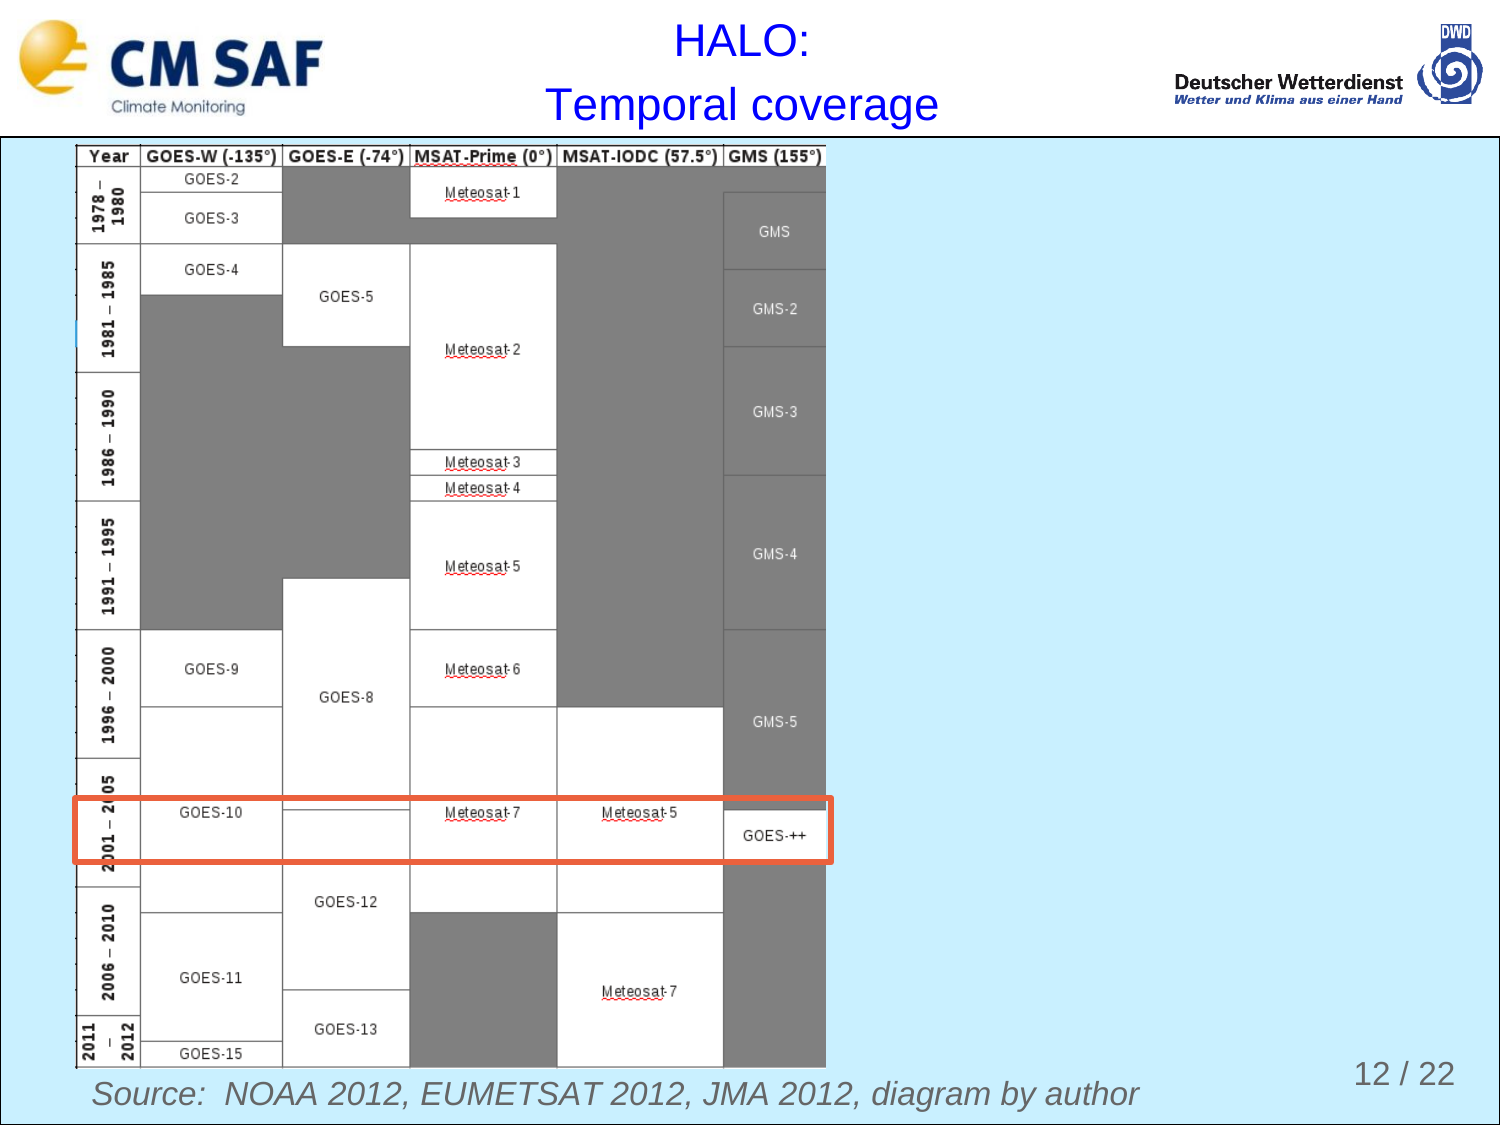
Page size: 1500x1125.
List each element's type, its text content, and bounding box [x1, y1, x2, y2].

text_box Source: NOAA 2012, EUMETSAT 2012, JMA 2012, diagram by author [77, 1055, 1156, 1125]
picture [17, 19, 325, 117]
picture [75, 865, 826, 1069]
picture [78, 801, 826, 859]
picture [1175, 24, 1483, 104]
text_box HALO: Temporal coverage [313, 1, 1172, 80]
picture [75, 144, 826, 795]
